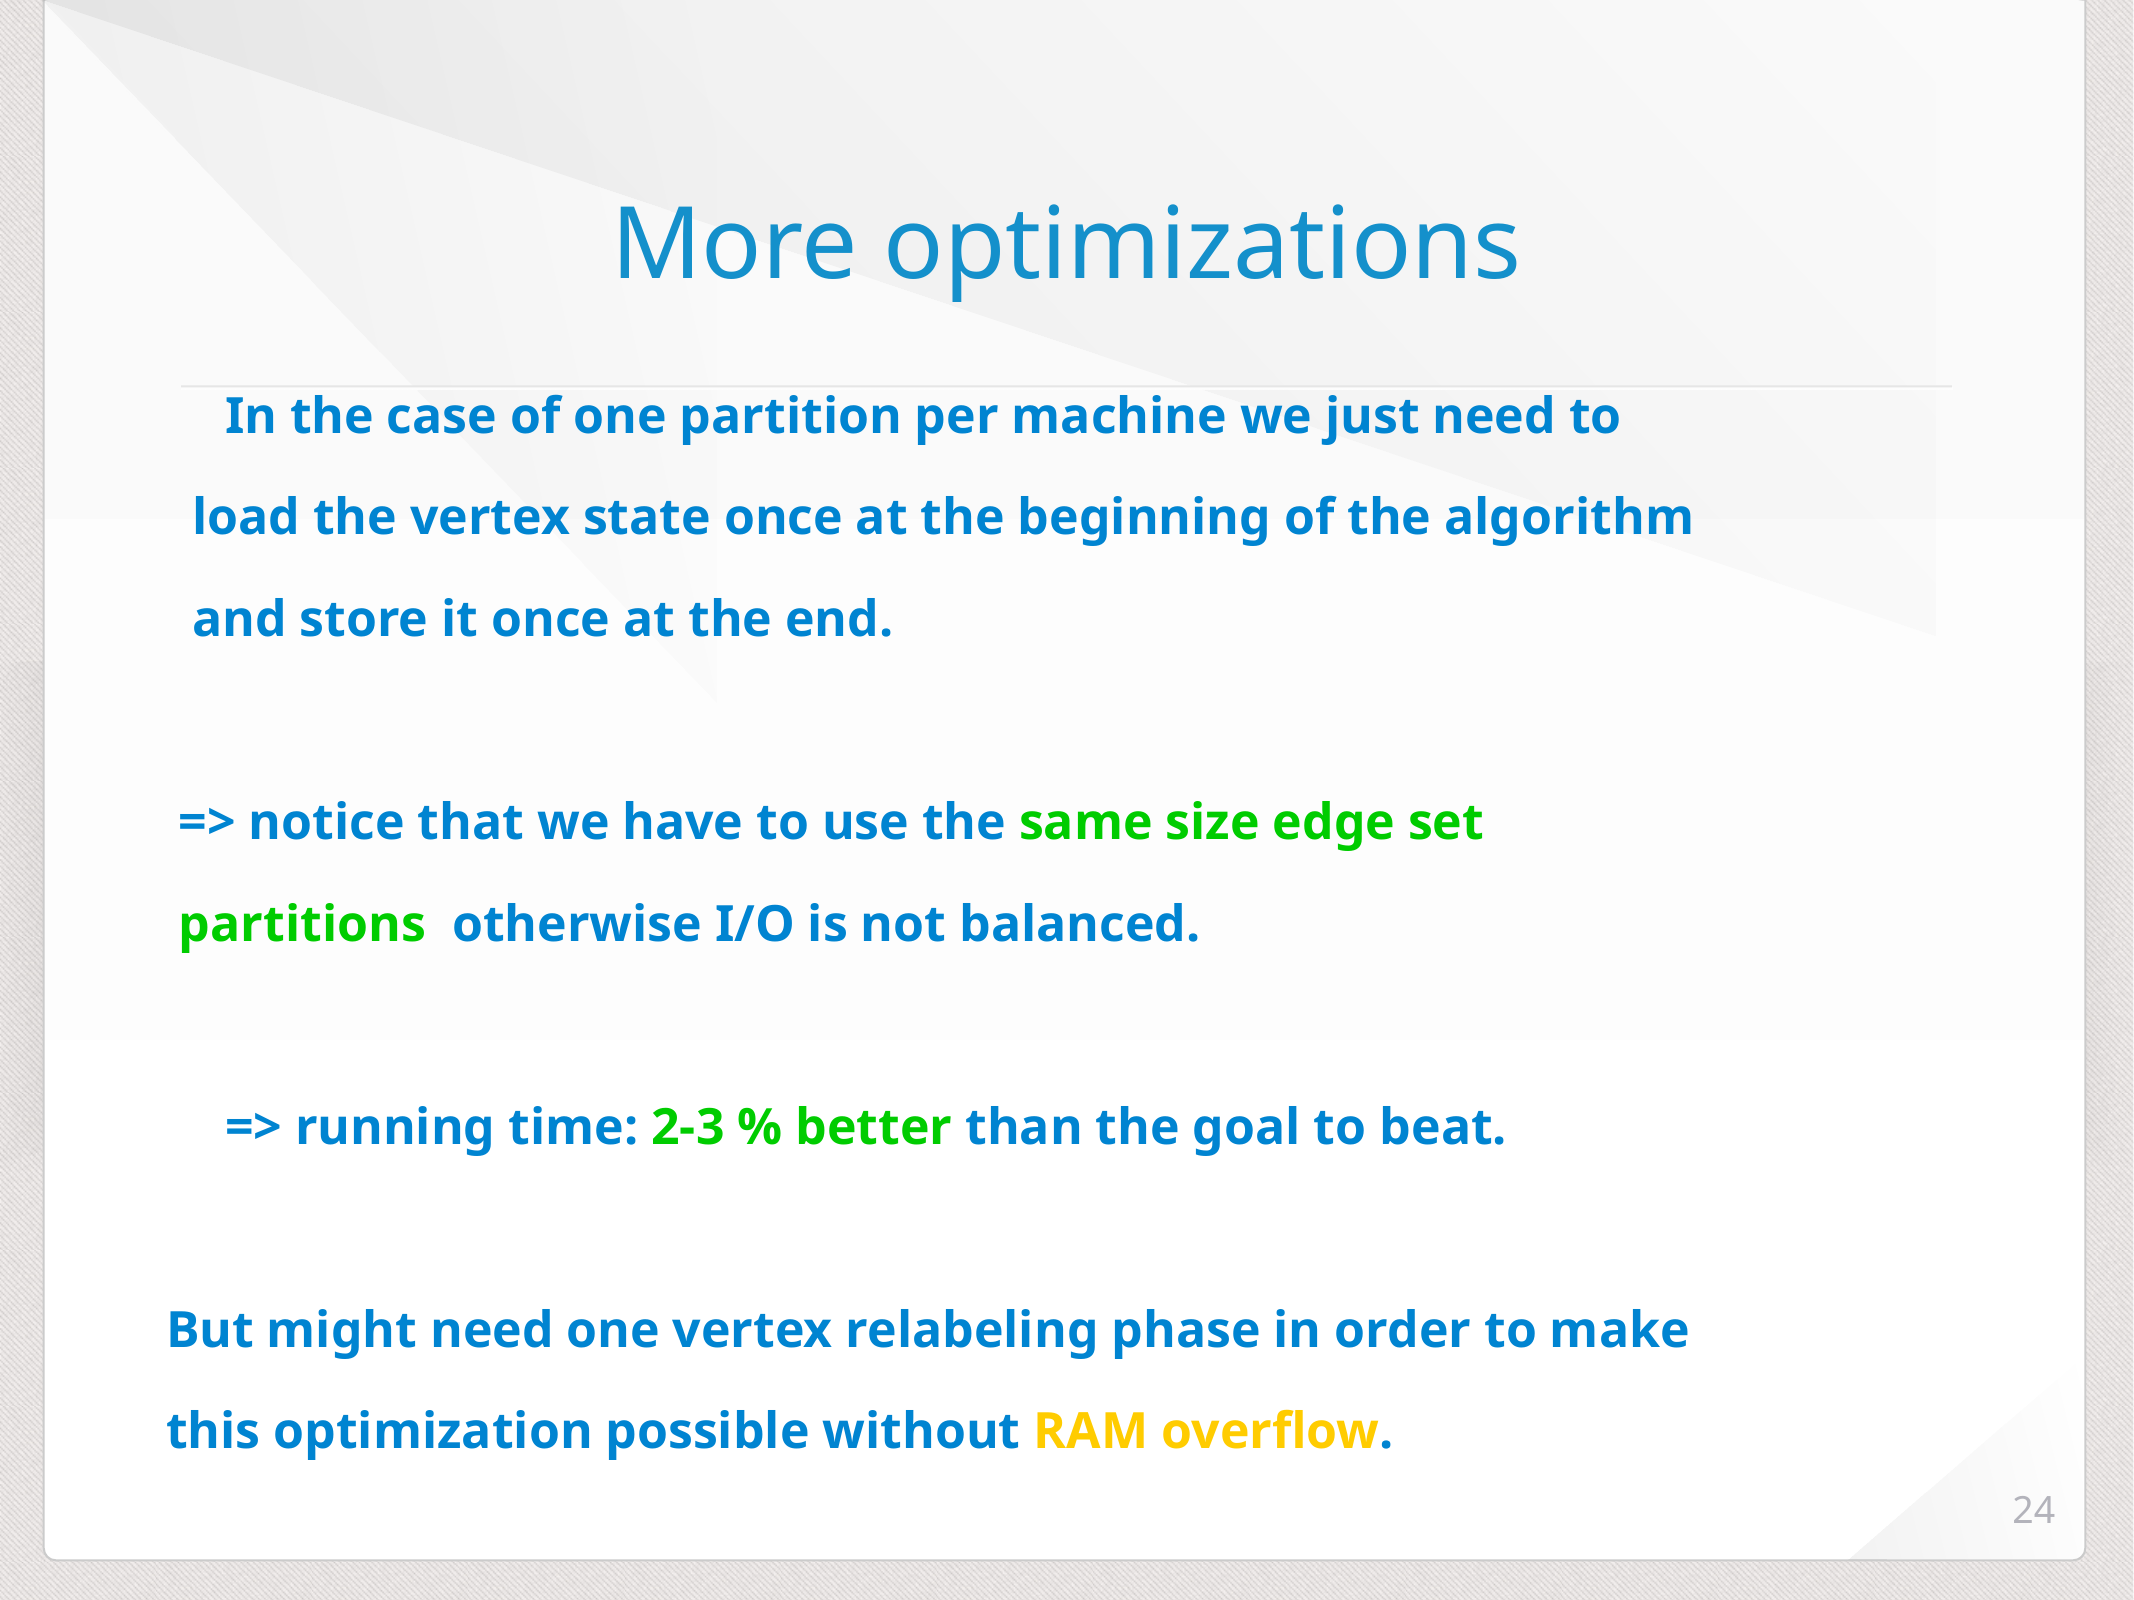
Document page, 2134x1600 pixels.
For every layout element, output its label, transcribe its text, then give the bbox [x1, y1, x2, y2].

list In the case of one partition per machine we just need to load the vertex state once at the beginning of the algorithm and store it once at the end. => notice that we have to use the same size edge set partitions otherwise I/O is not balanced. => running time: 2-3 % better than the goal to beat. But might need one vertex relabeling phase in order to make this optimization possible without RAM overflow. [75, 210, 1951, 1396]
picture [0, 0, 2134, 1600]
list [60, 305, 1936, 1401]
slide_number <number> [1909, 1476, 2071, 1548]
title More optimizations [181, 145, 1953, 355]
